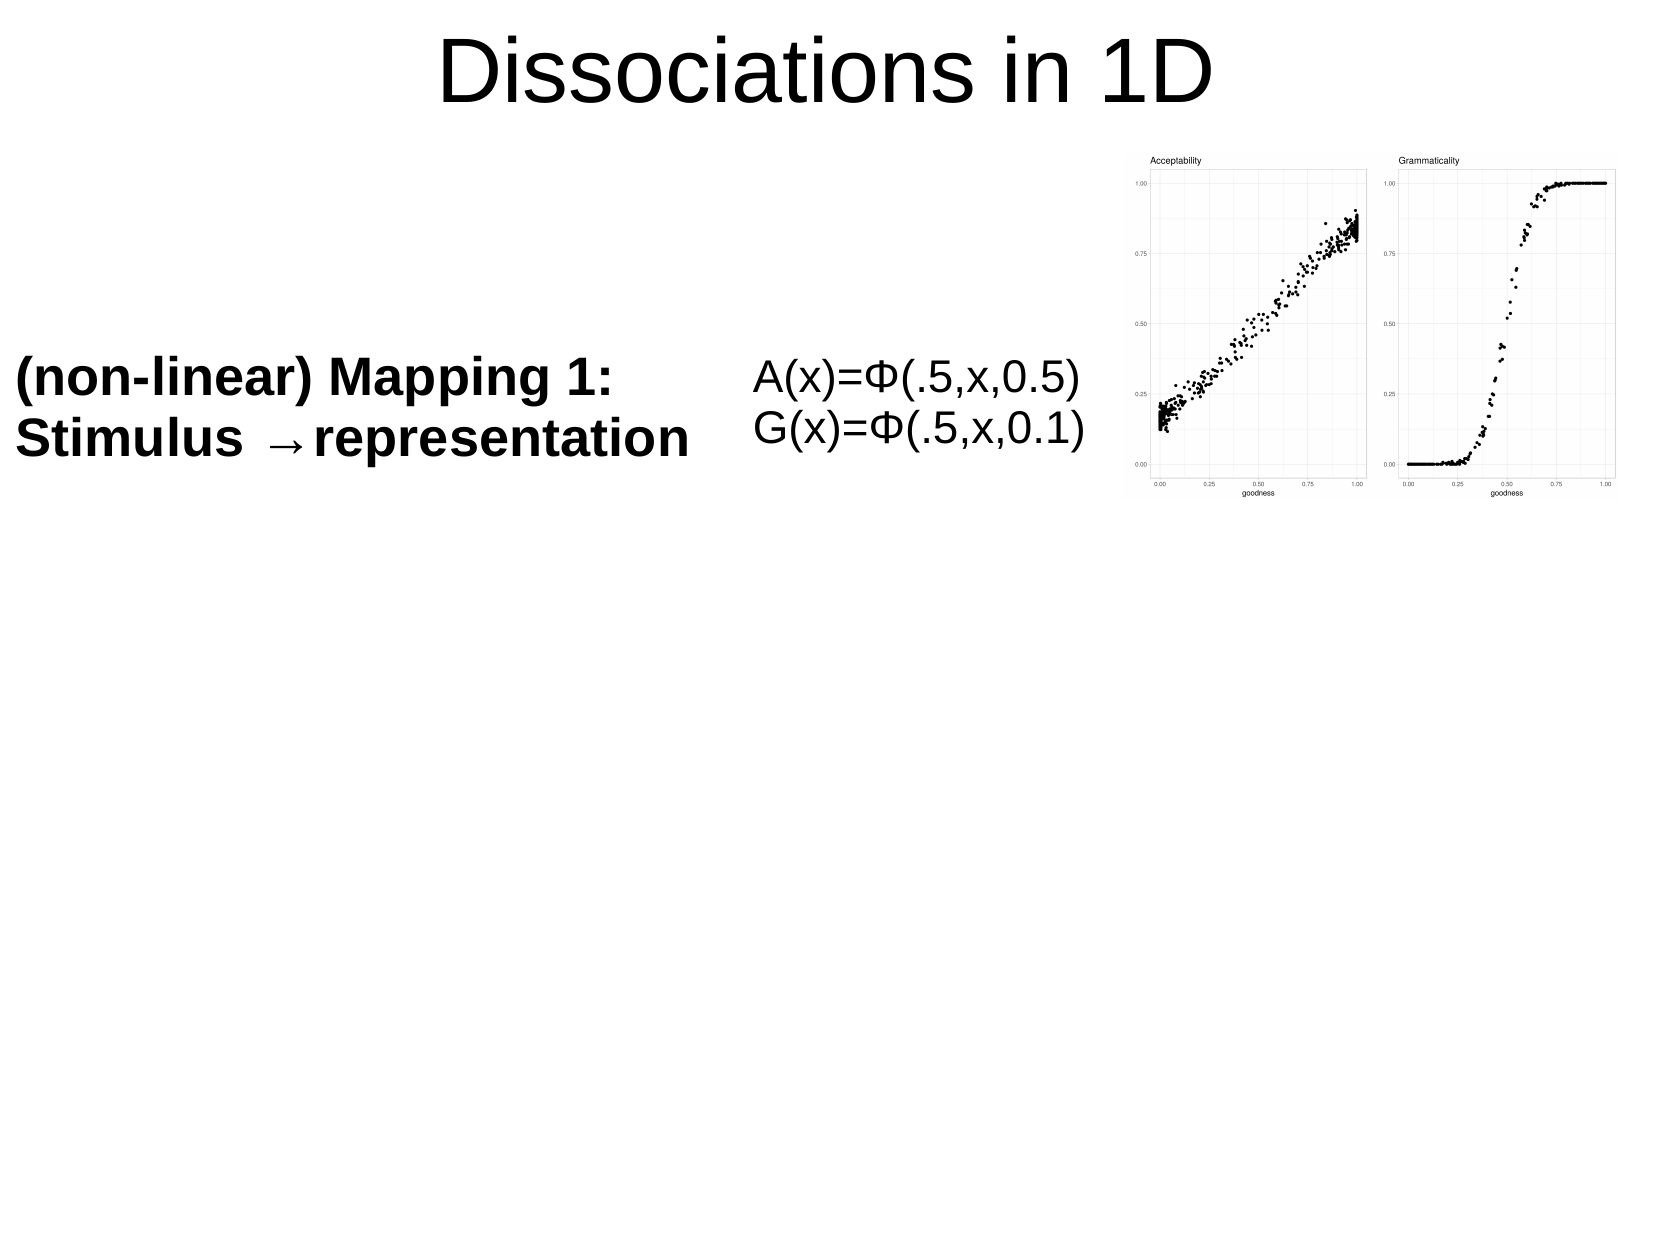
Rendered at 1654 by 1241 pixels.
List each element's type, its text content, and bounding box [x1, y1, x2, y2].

text_box (non-linear) Mapping 1: Stimulus →representation [0, 339, 721, 485]
picture [1122, 153, 1619, 501]
text_box A(x)=Φ(.5,x,0.5) G(x)=Φ(.5,x,0.1) [738, 343, 1122, 461]
title Dissociations in 1D [82, 0, 1571, 174]
